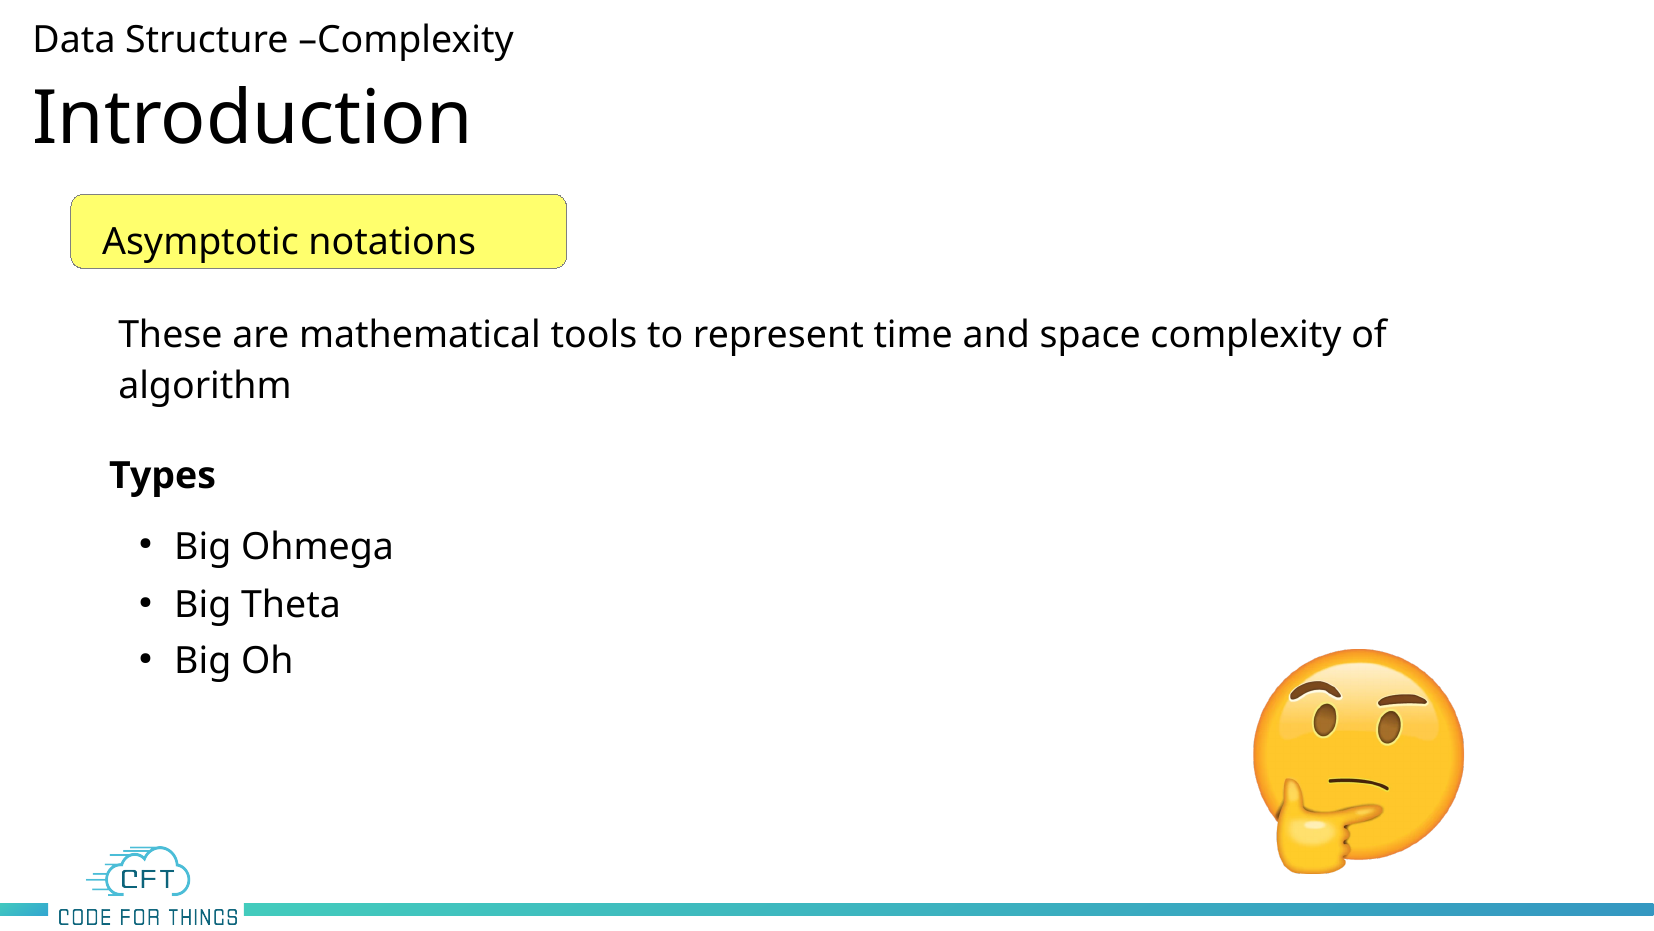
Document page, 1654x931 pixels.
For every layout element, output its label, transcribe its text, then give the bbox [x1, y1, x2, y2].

text_box Big Theta [124, 570, 420, 626]
picture [1246, 649, 1471, 875]
text_box Asymptotic notations [87, 206, 579, 296]
picture [59, 846, 237, 925]
text_box Big Ohmega [124, 512, 479, 571]
text_box Big Oh [124, 626, 420, 686]
text_box [70, 194, 567, 269]
title Data Structure –Complexity Introduction [32, 12, 1184, 166]
text_box Types [94, 441, 260, 552]
text_box These are mathematical tools to represent time and space complexity of algorithm [103, 299, 1583, 402]
